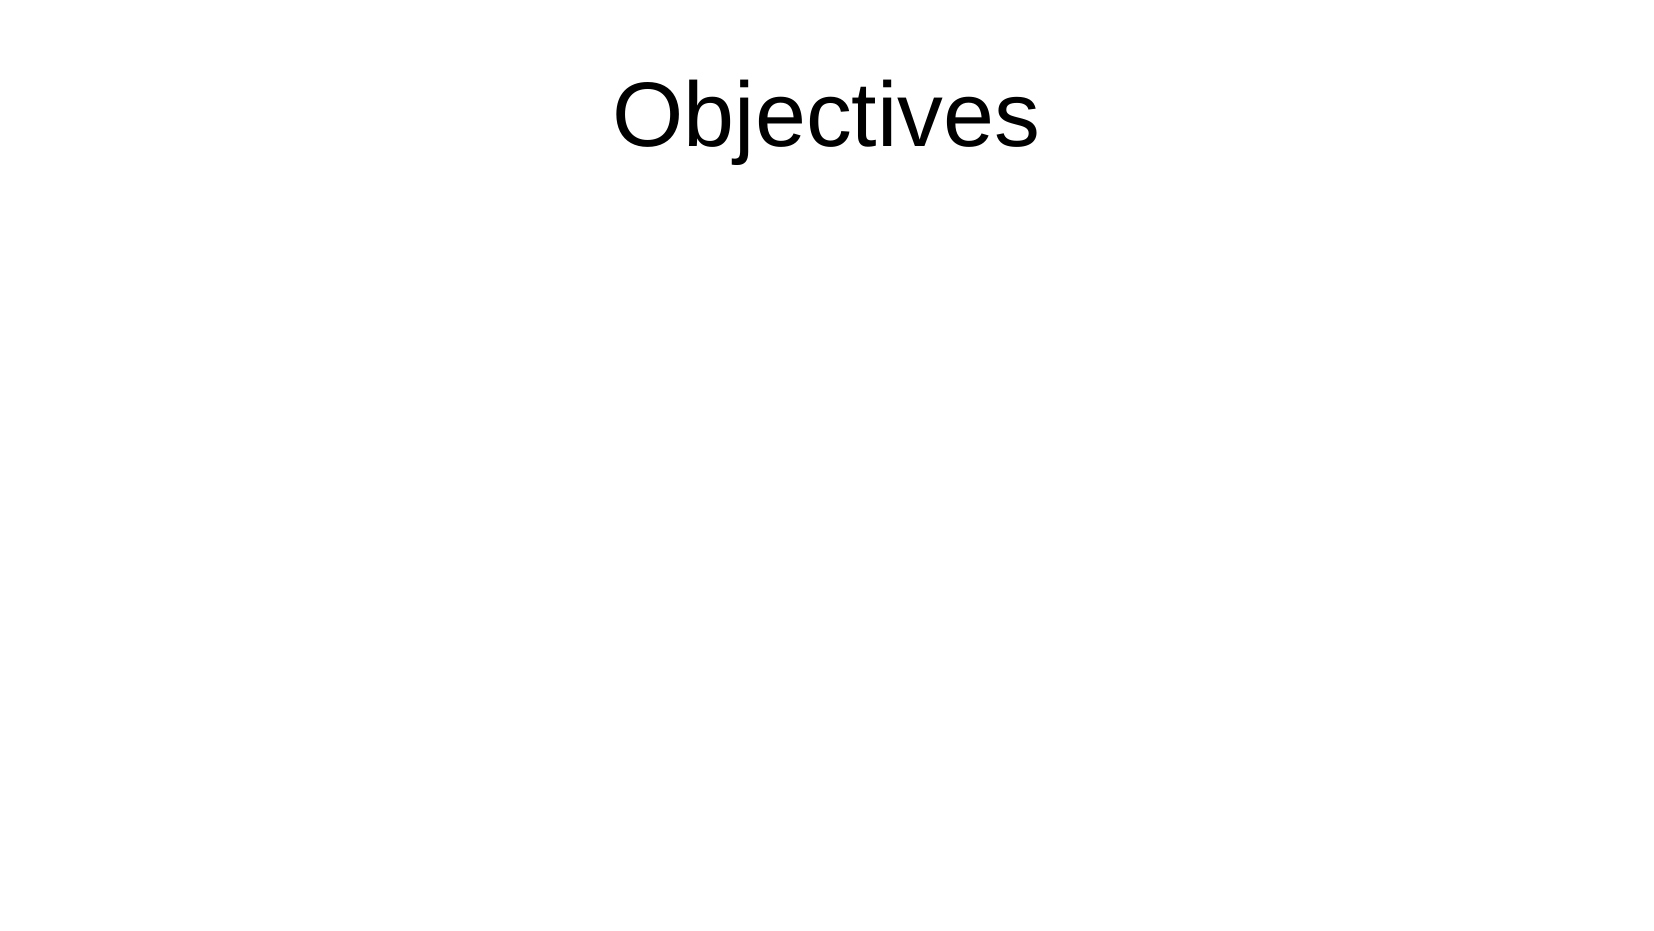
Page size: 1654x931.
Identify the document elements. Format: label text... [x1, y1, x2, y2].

title Objectives [82, 37, 1571, 193]
